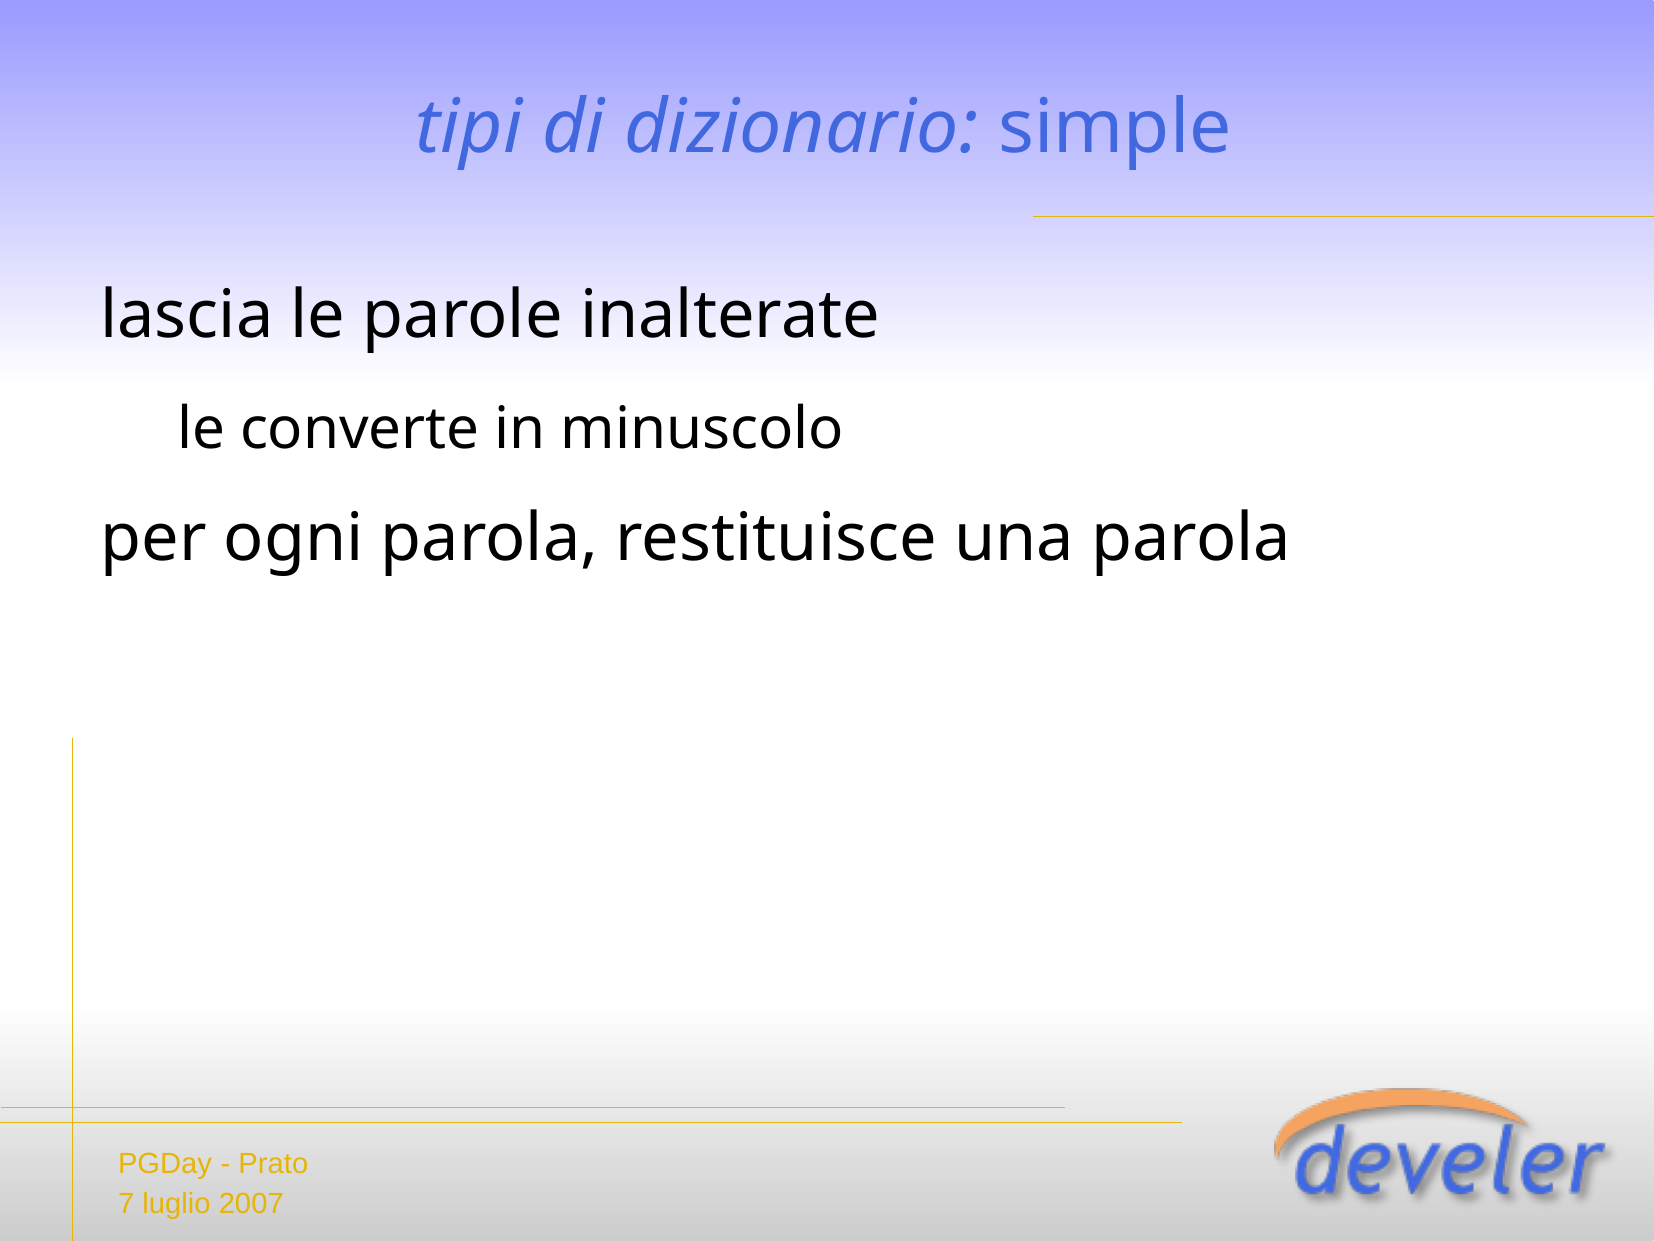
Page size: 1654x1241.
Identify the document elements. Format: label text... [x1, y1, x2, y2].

picture [1269, 1083, 1622, 1211]
list lascia le parole inalterate le converte in minuscolo per ogni parola, restituisce una parola [82, 265, 1571, 1093]
title tipi di dizionario: simple [82, 29, 1565, 217]
